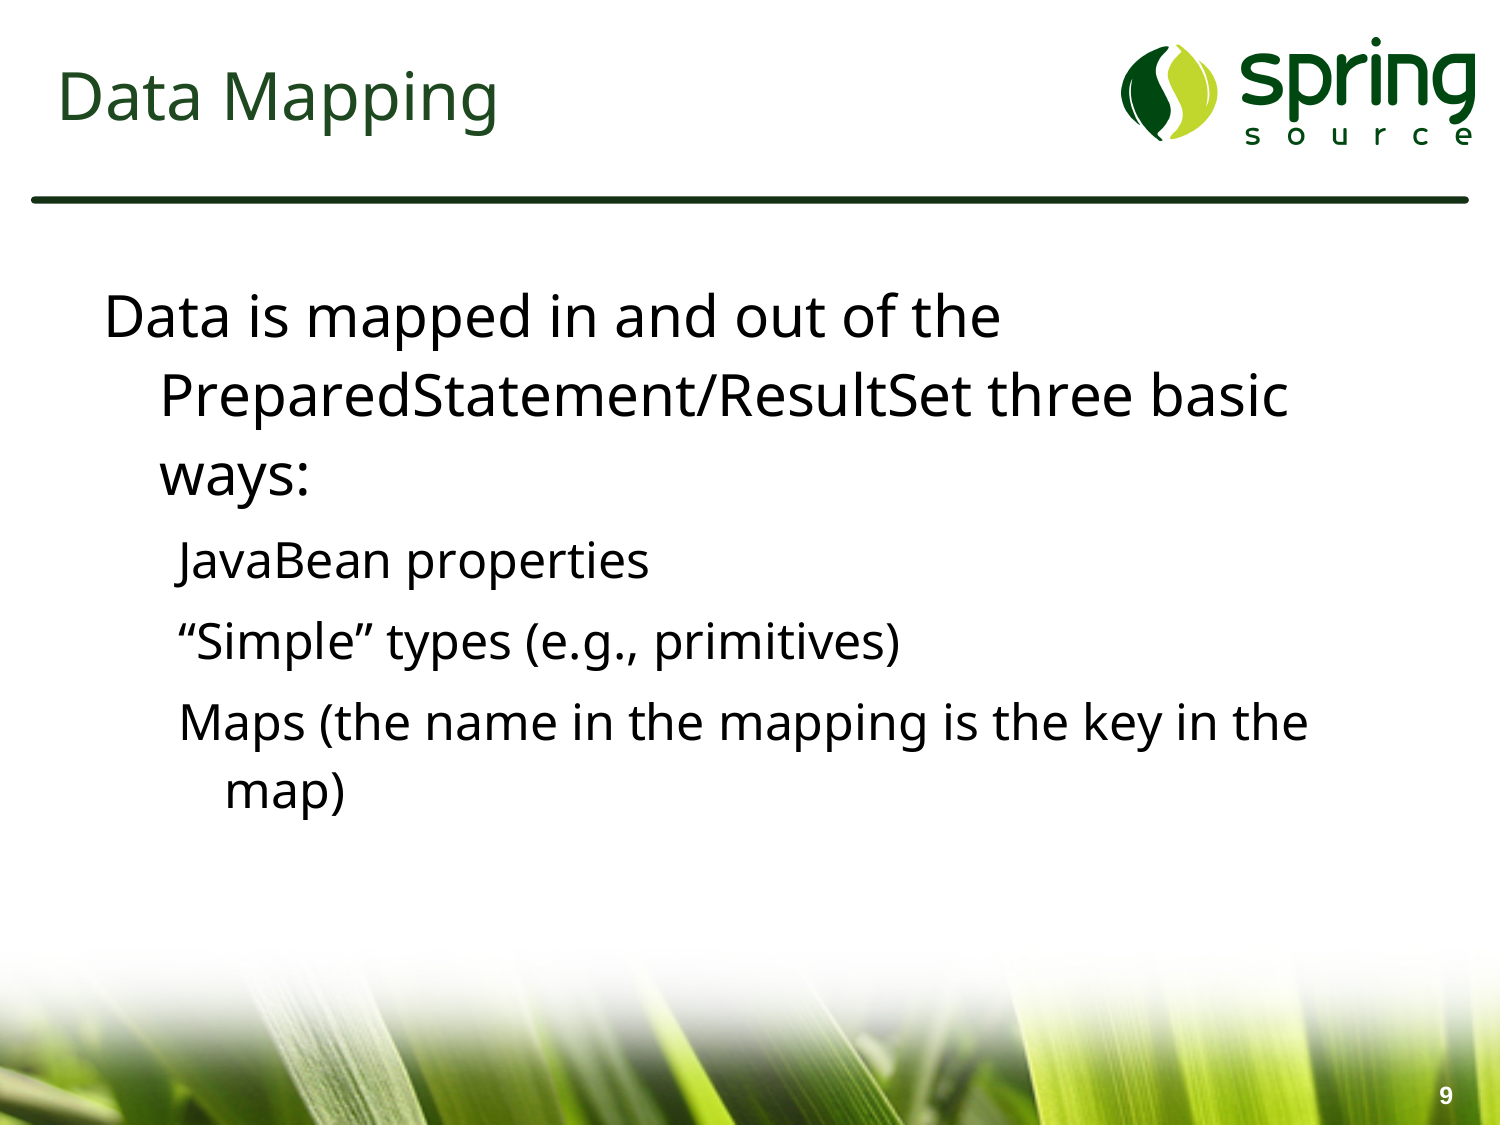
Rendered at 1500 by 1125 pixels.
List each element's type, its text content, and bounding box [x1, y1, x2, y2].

list Data is mapped in and out of the PreparedStatement/ResultSet three basic ways: JavaBean properties “Simple” types (e.g., primitives)‏ Maps (the name in the mapping is the key in the map)‏ [103, 274, 1394, 923]
title Data Mapping [56, 14, 1089, 176]
picture [0, 944, 1500, 1125]
picture [1121, 37, 1475, 145]
